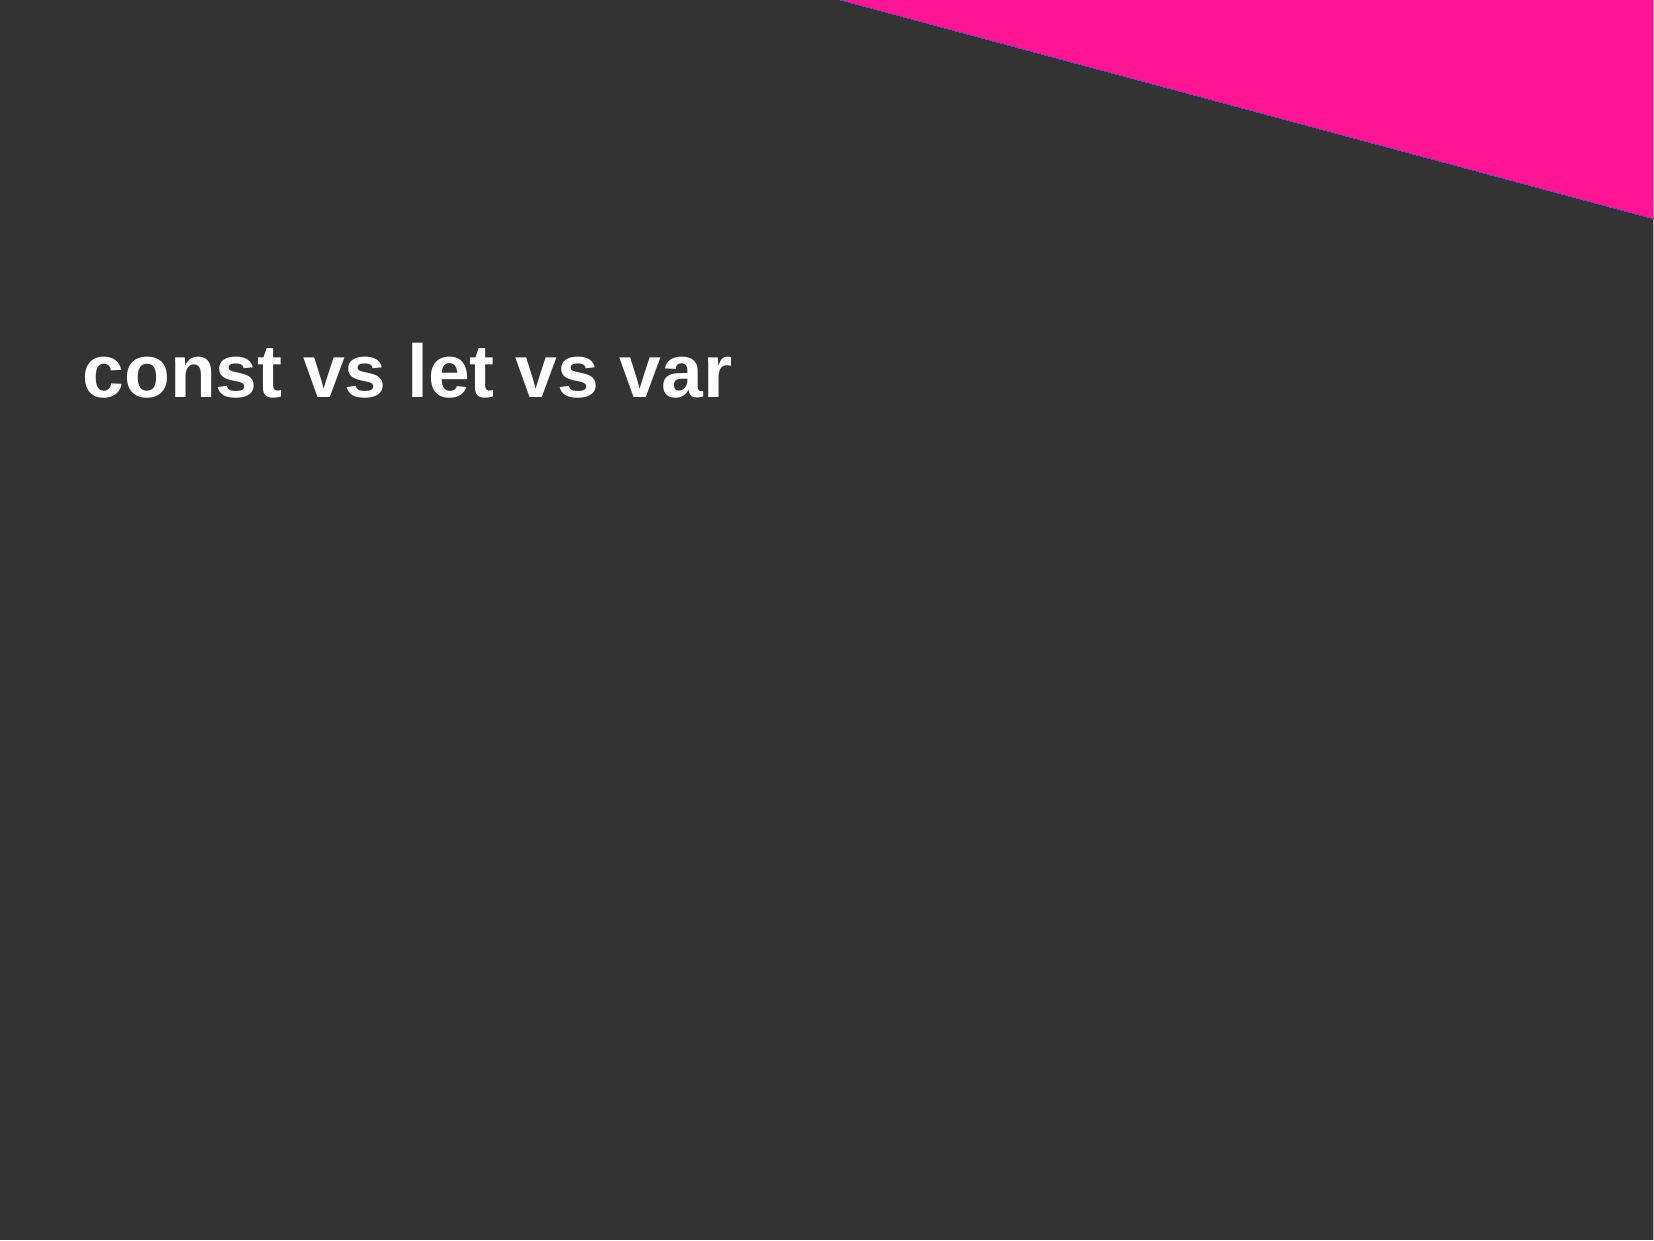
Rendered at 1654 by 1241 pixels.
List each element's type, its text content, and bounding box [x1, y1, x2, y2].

title const vs let vs var [82, 330, 1571, 538]
text_box [840, 0, 1654, 219]
